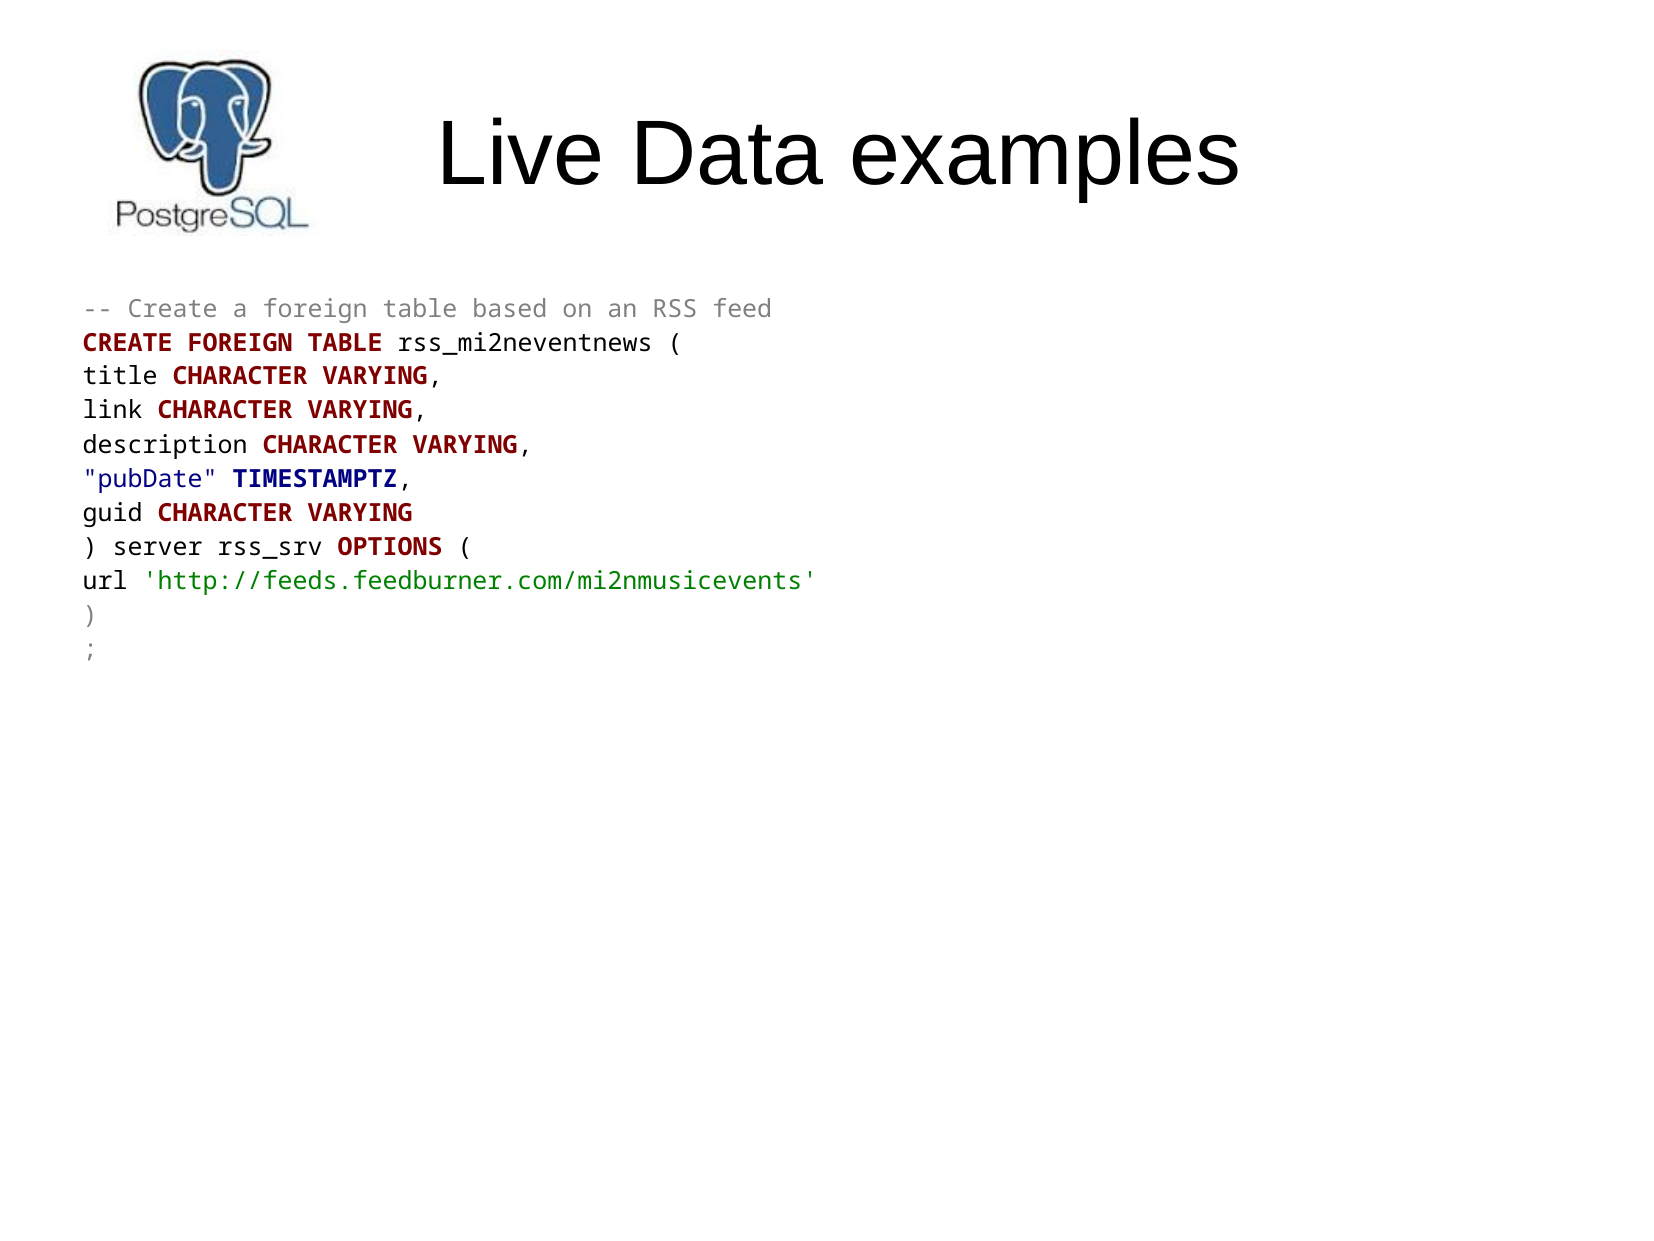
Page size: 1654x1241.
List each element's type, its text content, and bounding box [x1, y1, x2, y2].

list -- Create a foreign table based on an RSS feed CREATE FOREIGN TABLE rss_mi2neventnews ( title CHARACTER VARYING, link CHARACTER VARYING, description CHARACTER VARYING, "pubDate" TIMESTAMPTZ, guid CHARACTER VARYING ) server rss_srv OPTIONS ( url 'http://feeds.feedburner.com/mi2nmusicevents' ) ; [82, 290, 1538, 1010]
picture [58, 50, 356, 237]
title Live Data examples [82, 49, 1571, 257]
